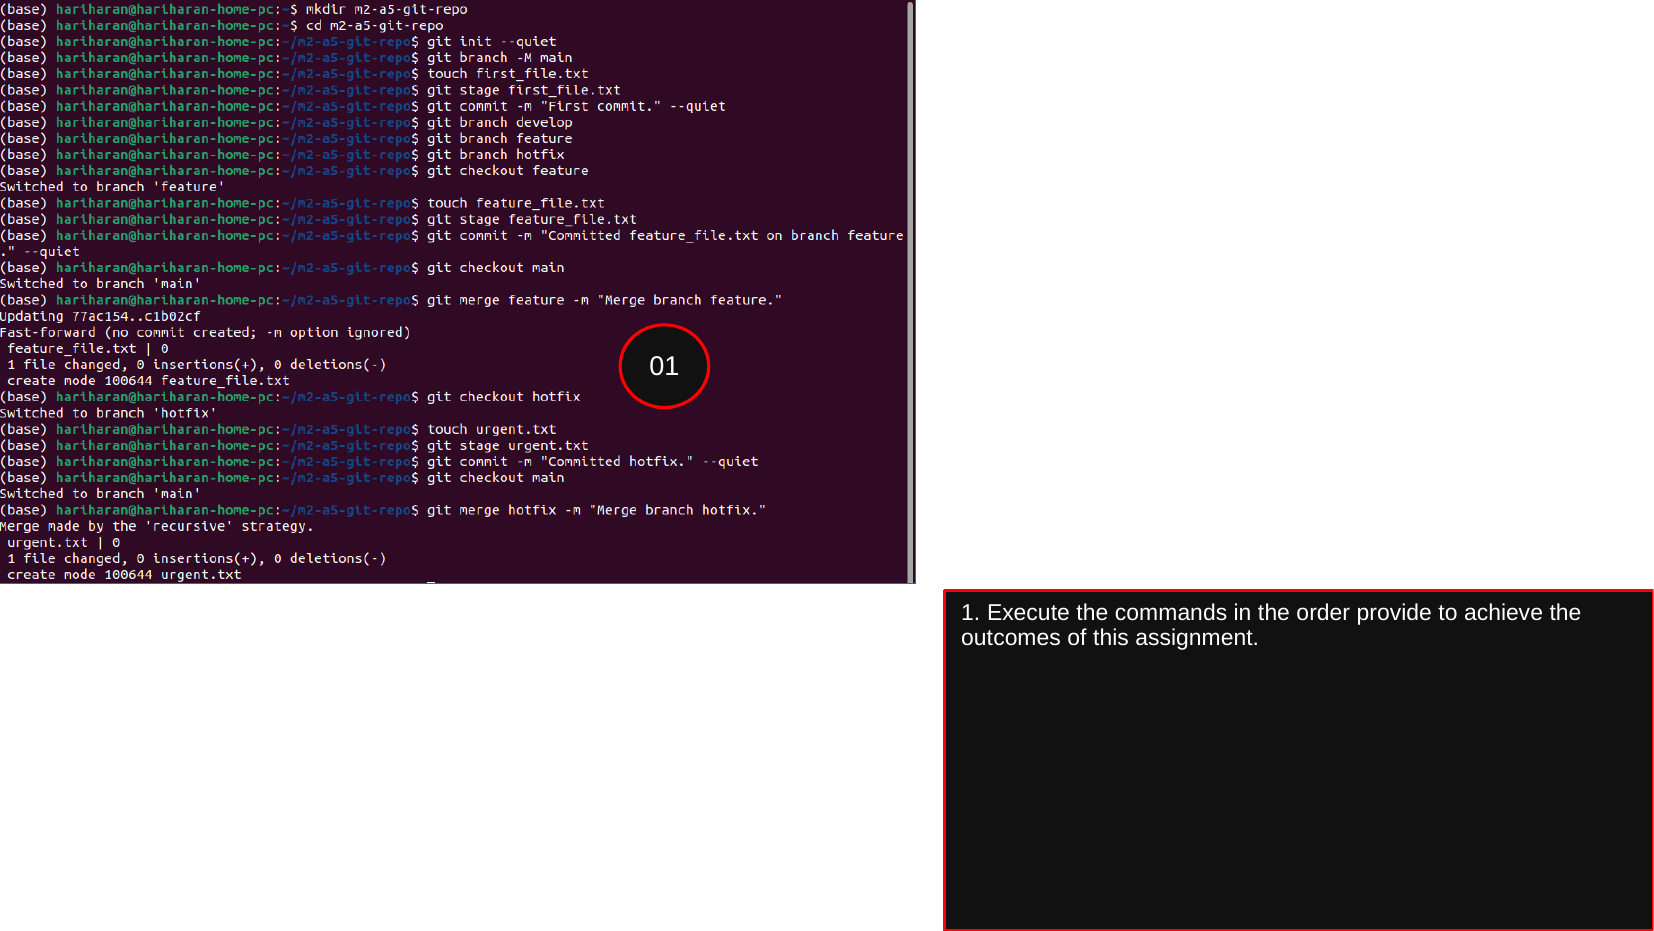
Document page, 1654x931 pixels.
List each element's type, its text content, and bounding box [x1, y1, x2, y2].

text_box 1. Execute the commands in the order provide to achieve the outcomes of this assignment. [944, 590, 1654, 931]
picture [0, 0, 916, 584]
text_box 01 [620, 324, 709, 408]
